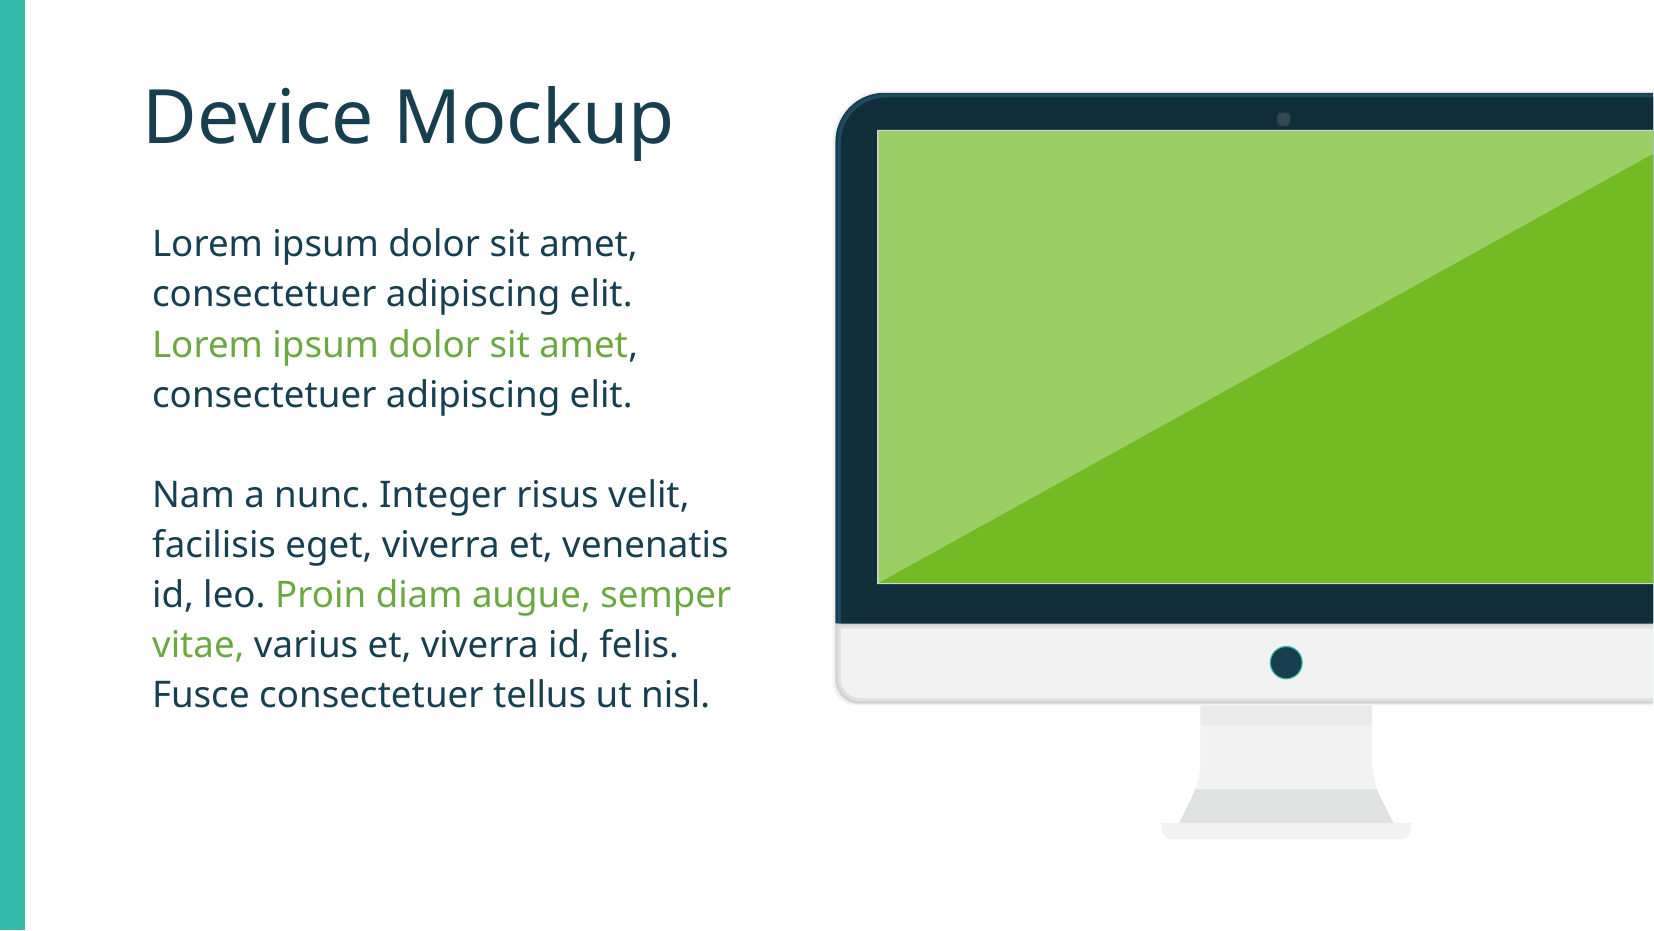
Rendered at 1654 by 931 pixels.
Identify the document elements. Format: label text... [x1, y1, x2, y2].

text_box [832, 90, 1654, 840]
title Device Mockup [82, 37, 736, 193]
list Lorem ipsum dolor sit amet, consectetuer adipiscing elit. Lorem ipsum dolor sit amet, consectetuer adipiscing elit. Nam a nunc. Integer risus velit, facilisis eget, viverra et, venenatis id, leo. Proin diam augue, semper vitae, varius et, viverra id, felis. Fusce consectetuer tellus ut nisl. [82, 217, 736, 736]
